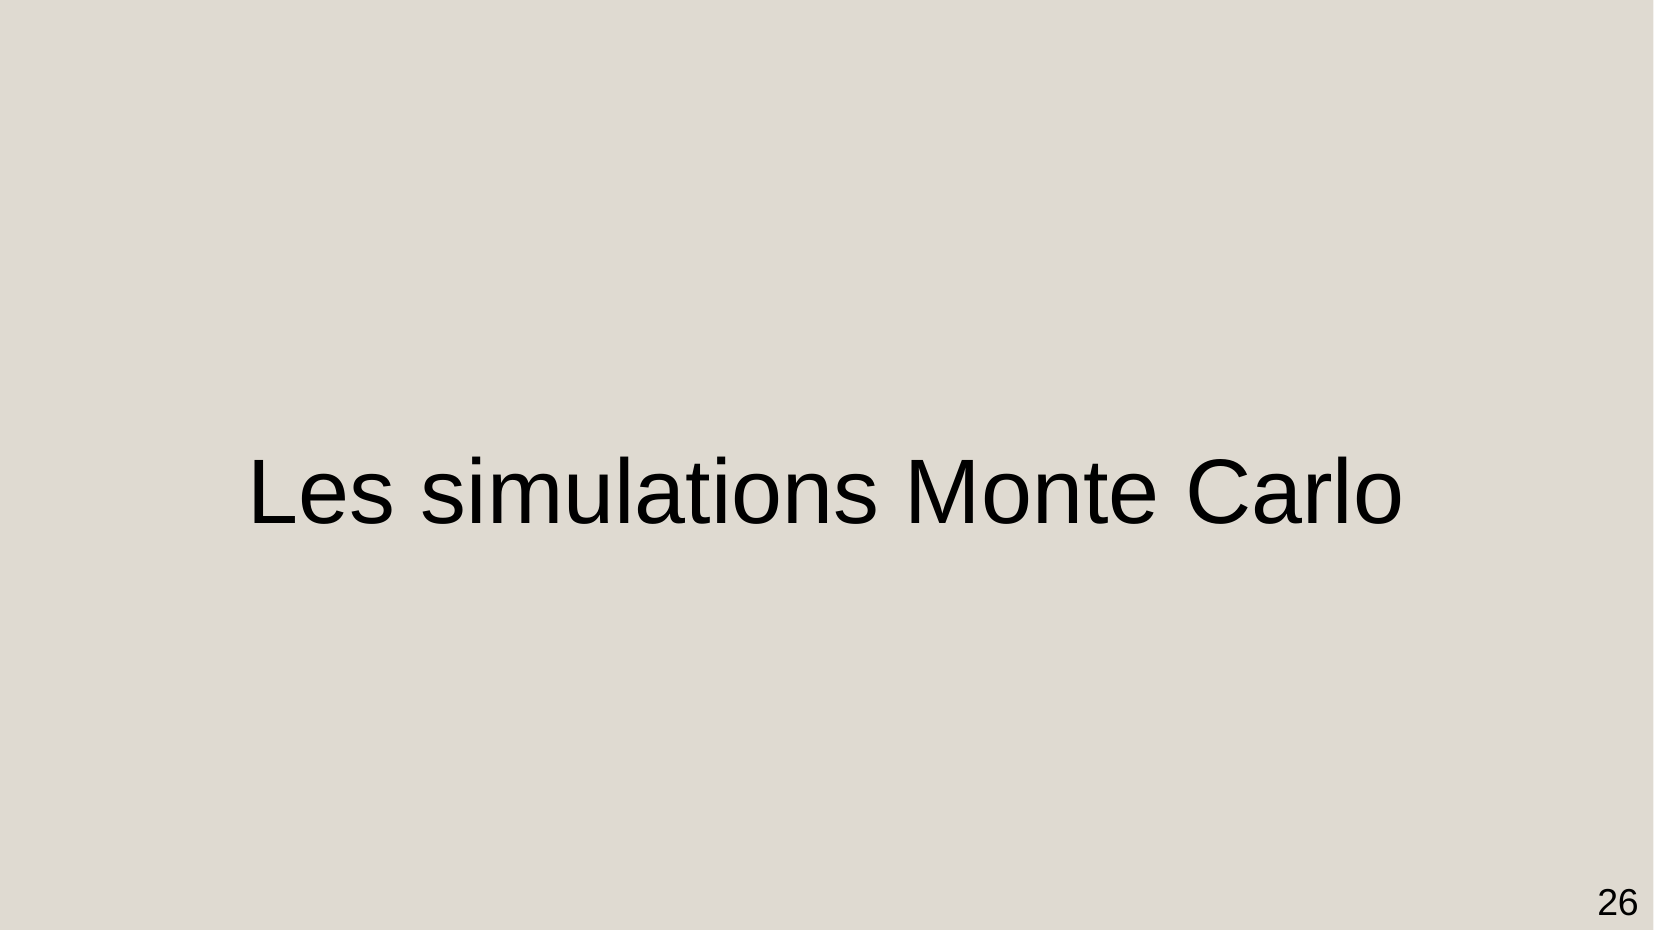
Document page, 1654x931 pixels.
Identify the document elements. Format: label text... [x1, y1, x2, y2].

title Les simulations Monte Carlo [82, 414, 1571, 570]
text_box <number> [1509, 873, 1654, 931]
